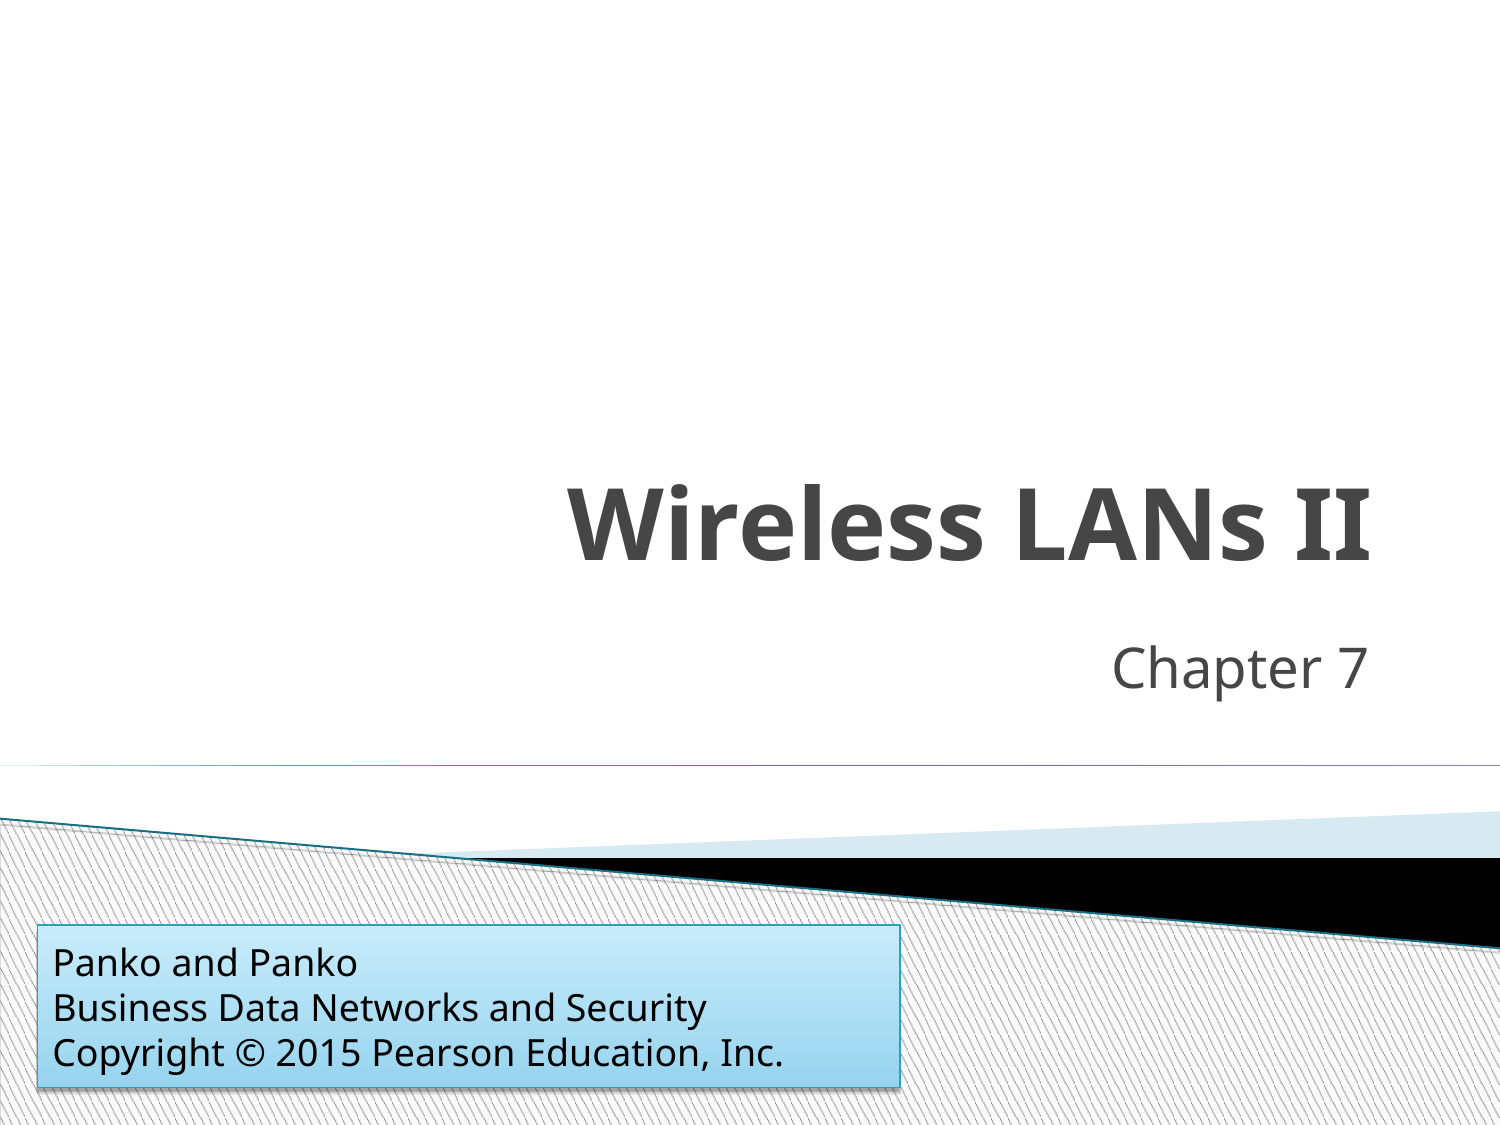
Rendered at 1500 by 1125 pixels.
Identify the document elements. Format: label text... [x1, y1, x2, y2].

picture [0, 820, 1500, 1125]
subtitle Chapter 7 [112, 624, 1388, 790]
text_box Panko and Panko Business Data Networks and Security Copyright © 2015 Pearson Education, Inc. [37, 924, 900, 1088]
title Wireless LANs II [112, 287, 1388, 588]
